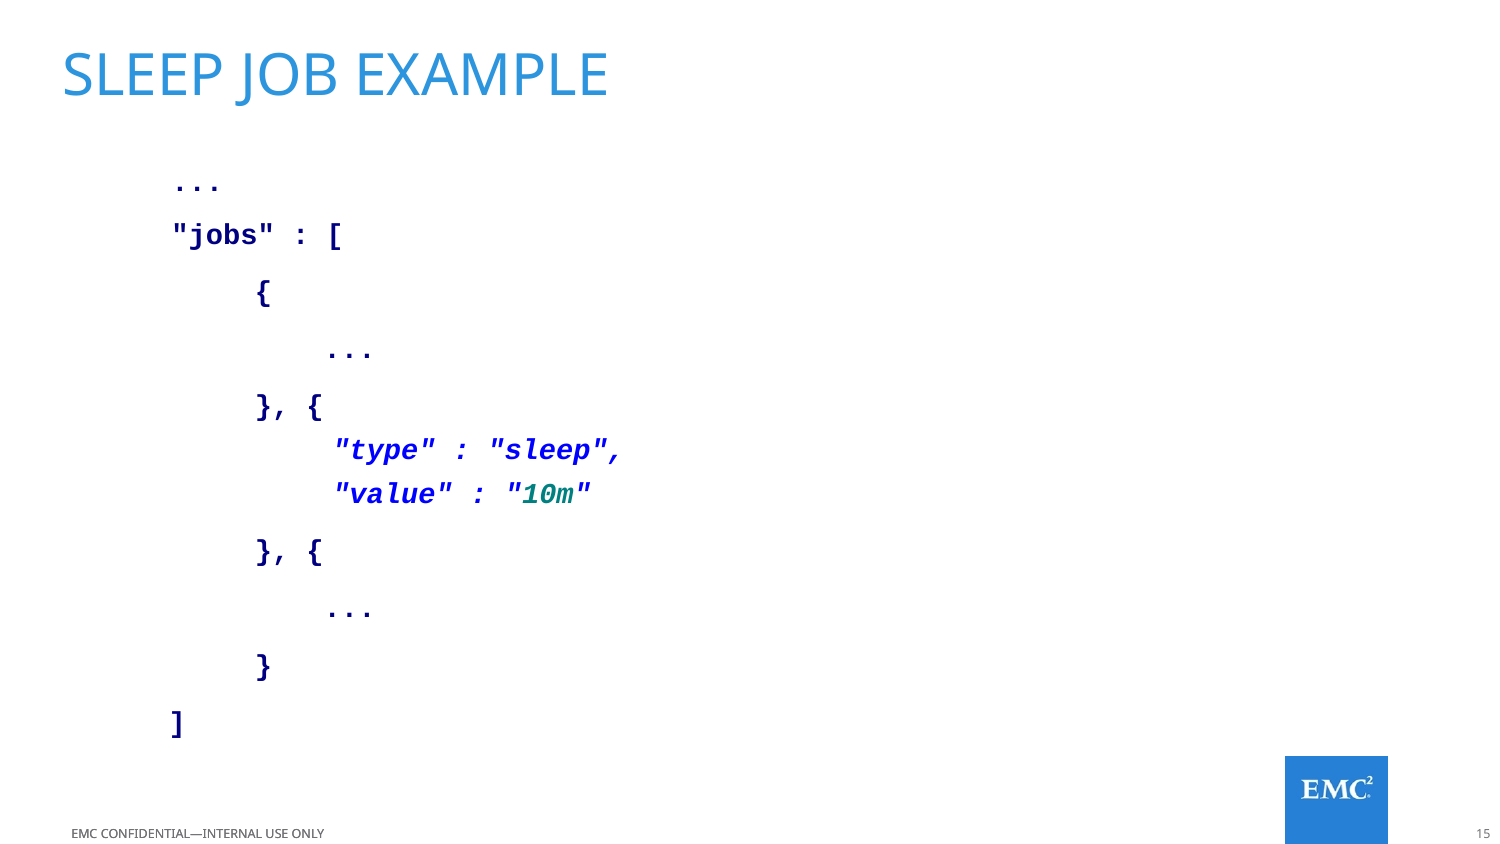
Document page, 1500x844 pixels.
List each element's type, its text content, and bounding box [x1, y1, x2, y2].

title Sleep job example [62, 37, 1450, 108]
list ... "jobs" : [ { ... }, { "type" : "sleep", "value" : "10m" }, { ... } ] [62, 162, 1450, 745]
picture [1285, 756, 1388, 844]
